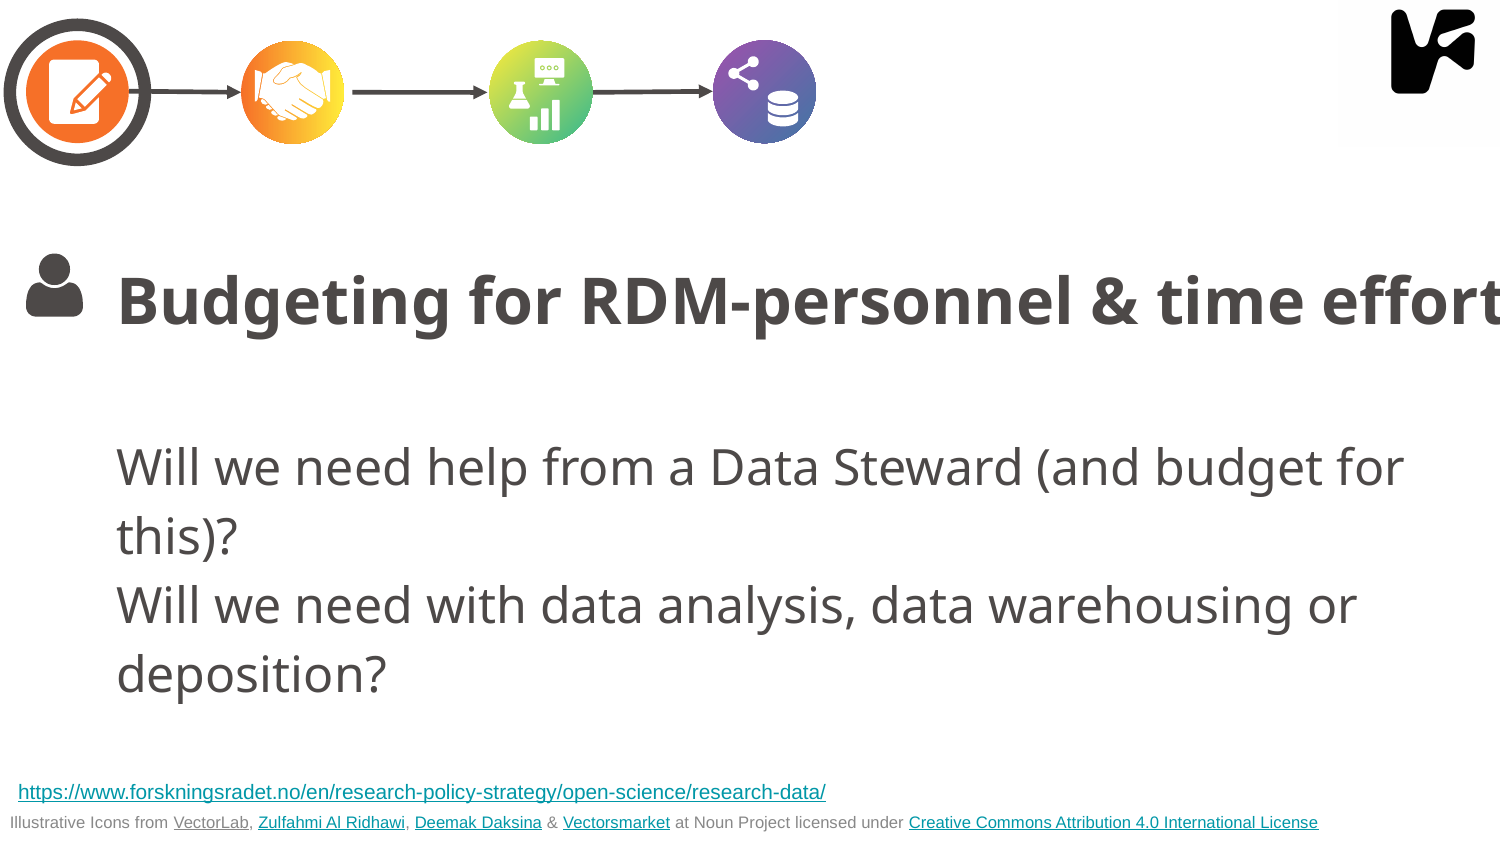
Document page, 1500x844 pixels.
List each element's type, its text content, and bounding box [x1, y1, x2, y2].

picture [1338, 0, 1500, 147]
text_box [26, 282, 83, 317]
text_box Budgeting for RDM-personnel & time effort Will we need help from a Data Steward (and budget for this)? Will we need with data analysis, data warehousing or deposition? [26, 233, 1500, 844]
text_box [241, 40, 344, 144]
text_box [489, 40, 593, 144]
text_box [26, 40, 129, 144]
text_box [713, 40, 816, 144]
text_box https://www.forskningsradet.no/en/research-policy-strategy/open-science/research-data/ [3, 763, 1480, 819]
text_box [38, 253, 71, 286]
